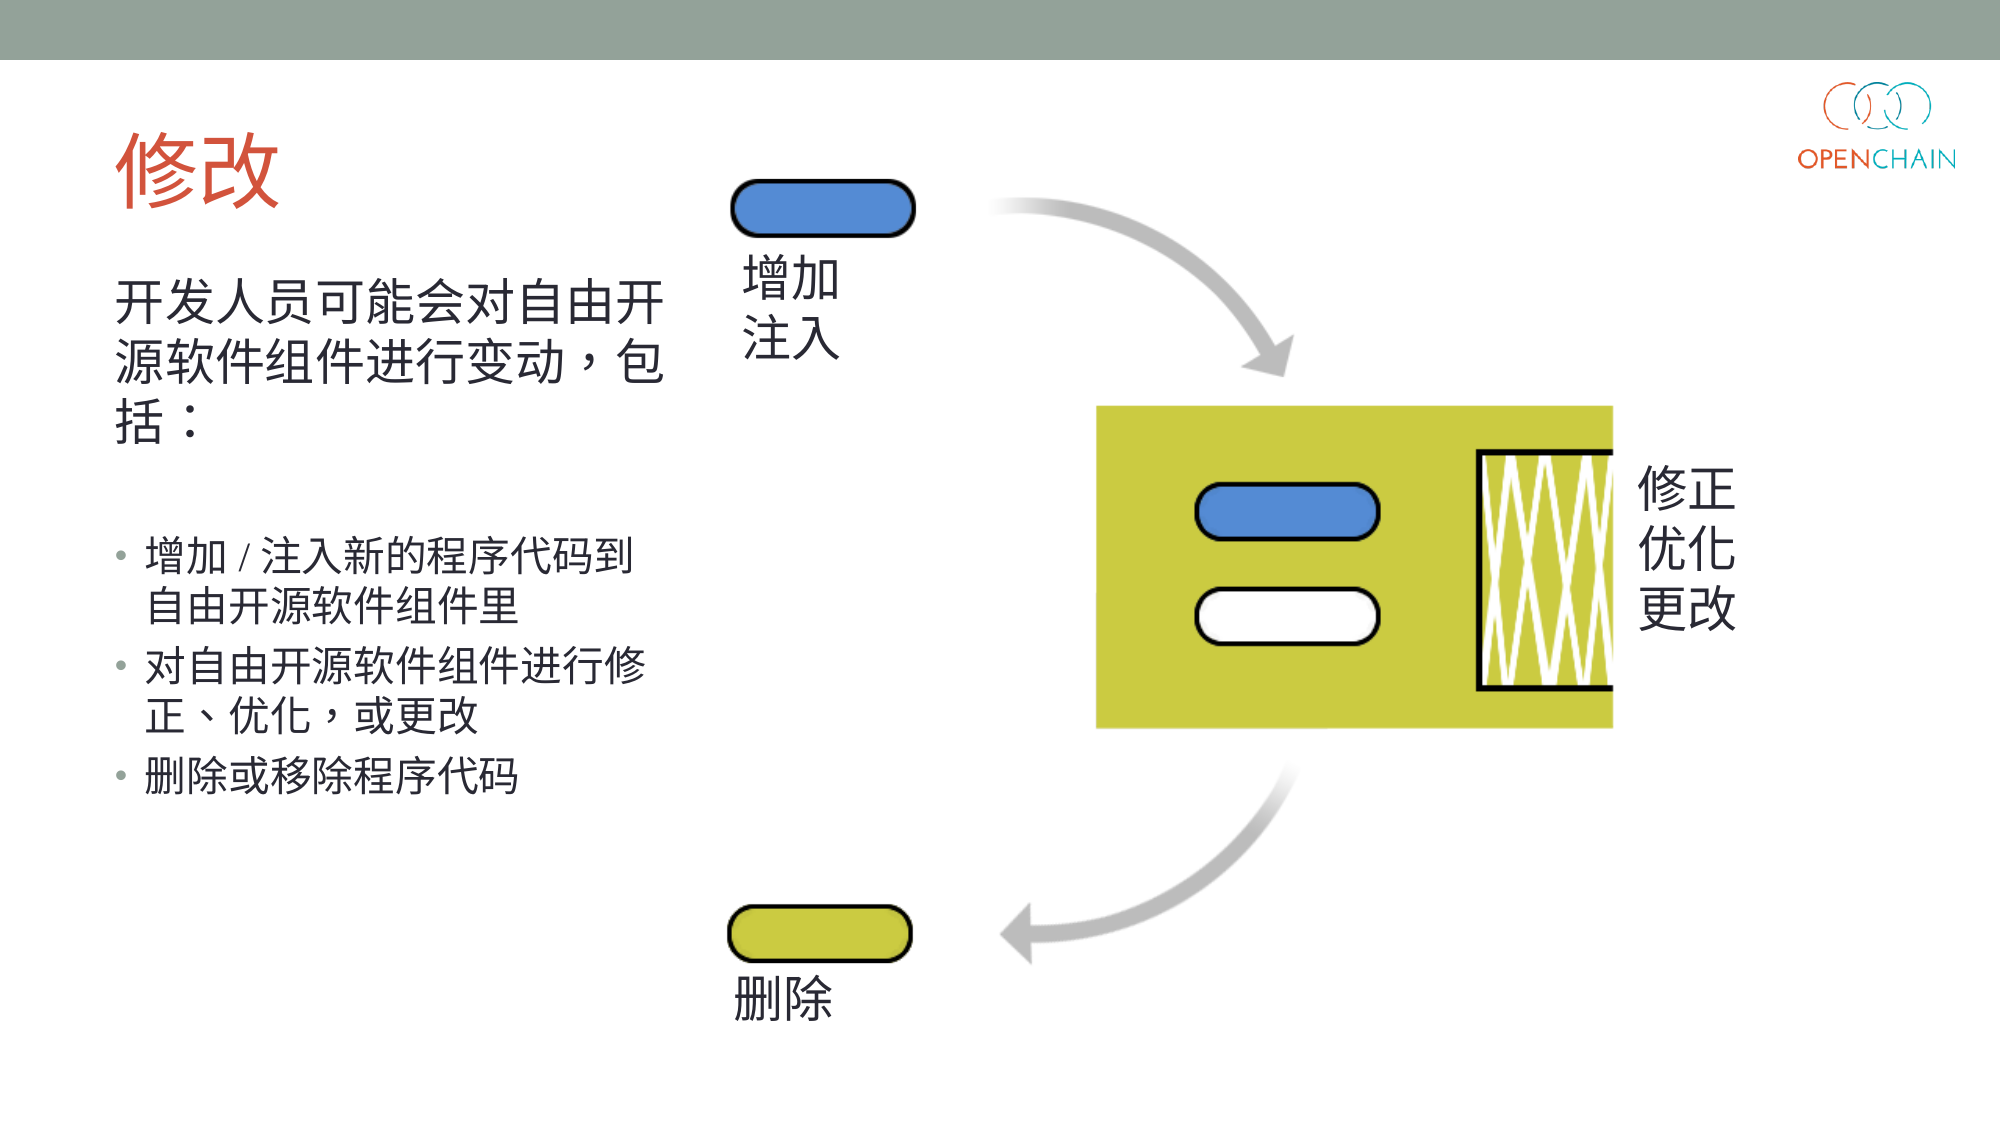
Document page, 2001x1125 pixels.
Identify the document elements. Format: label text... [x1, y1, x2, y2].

list 开发人员可能会对自由开源软件组件进行变动，包括： 增加/注入新的程序代码到自由开源软件组件里 对自由开源软件组件进行修正、优化，或更改 删除或移除程序代码 [99, 262, 692, 1063]
text_box 删除 [718, 960, 1037, 1036]
text_box 修正 优化 更改 [1622, 450, 1927, 708]
picture [574, 79, 1955, 1034]
title 修改 [1825, 87, 1900, 250]
title 修改 [99, 87, 574, 250]
text_box 增加 注入 [726, 239, 1012, 422]
